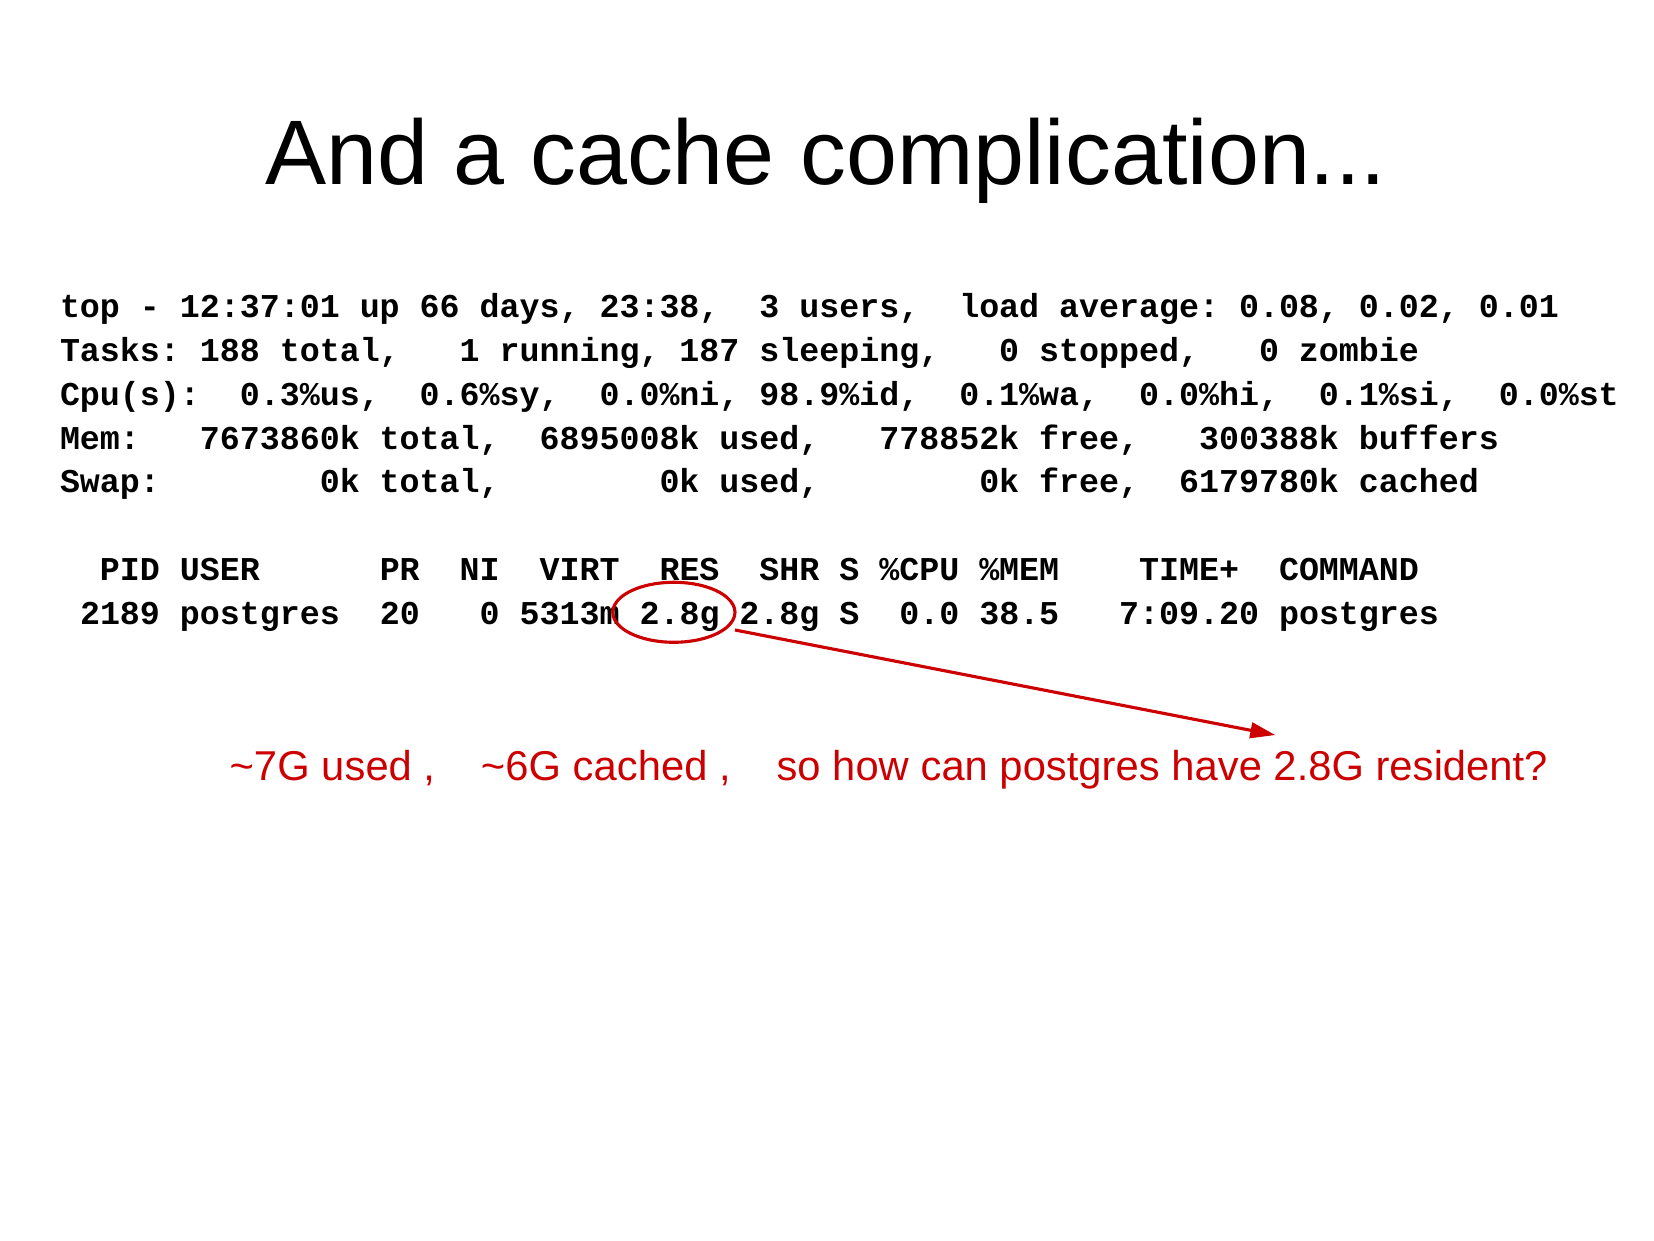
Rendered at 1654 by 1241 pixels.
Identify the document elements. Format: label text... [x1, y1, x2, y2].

text_box ~7G used , ~6G cached , so how can postgres have 2.8G resident? [214, 735, 1563, 797]
list top - 12:37:01 up 66 days, 23:38, 3 users, load average: 0.08, 0.02, 0.01 Tasks: 188 total, 1 running, 187 sleeping, 0 stopped, 0 zombie Cpu(s): 0.3%us, 0.6%sy, 0.0%ni, 98.9%id, 0.1%wa, 0.0%hi, 0.1%si, 0.0%st Mem: 7673860k total, 6895008k used, 778852k free, 300388k buffers Swap: 0k total, 0k used, 0k free, 6179780k cached PID USER PR NI VIRT RES SHR S %CPU %MEM TIME+ COMMAND 2189 postgres 20 0 5313m 2.8g 2.8g S 0.0 38.5 7:09.20 postgres [60, 290, 1636, 681]
title And a cache complication... [82, 49, 1571, 257]
